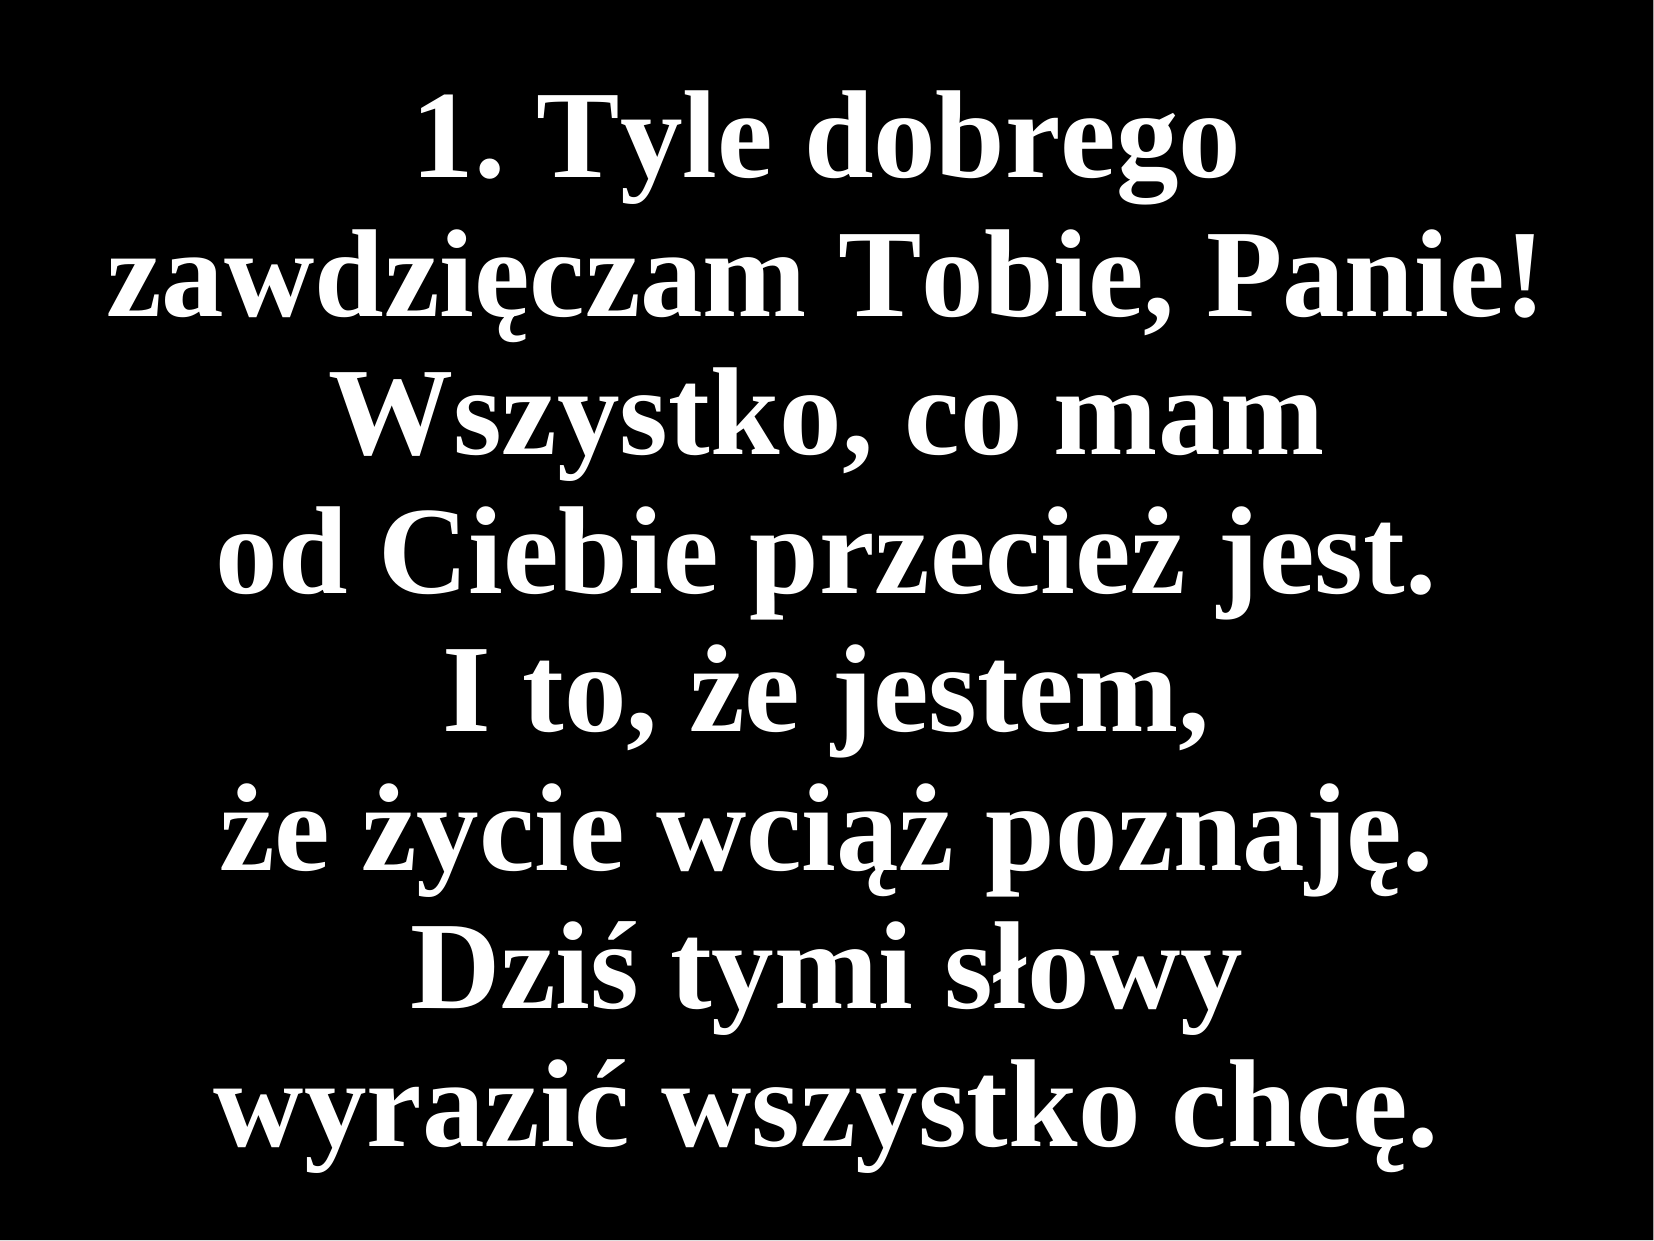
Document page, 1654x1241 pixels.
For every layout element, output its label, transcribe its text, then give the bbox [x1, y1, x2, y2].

title 1. Tyle dobrego zawdzięczam Tobie, Panie! Wszystko, co mam od Ciebie przecież jest. I to, że jestem, że życie wciąż poznaję. Dziś tymi słowy wyrazić wszystko chcę. [0, 0, 1654, 1241]
